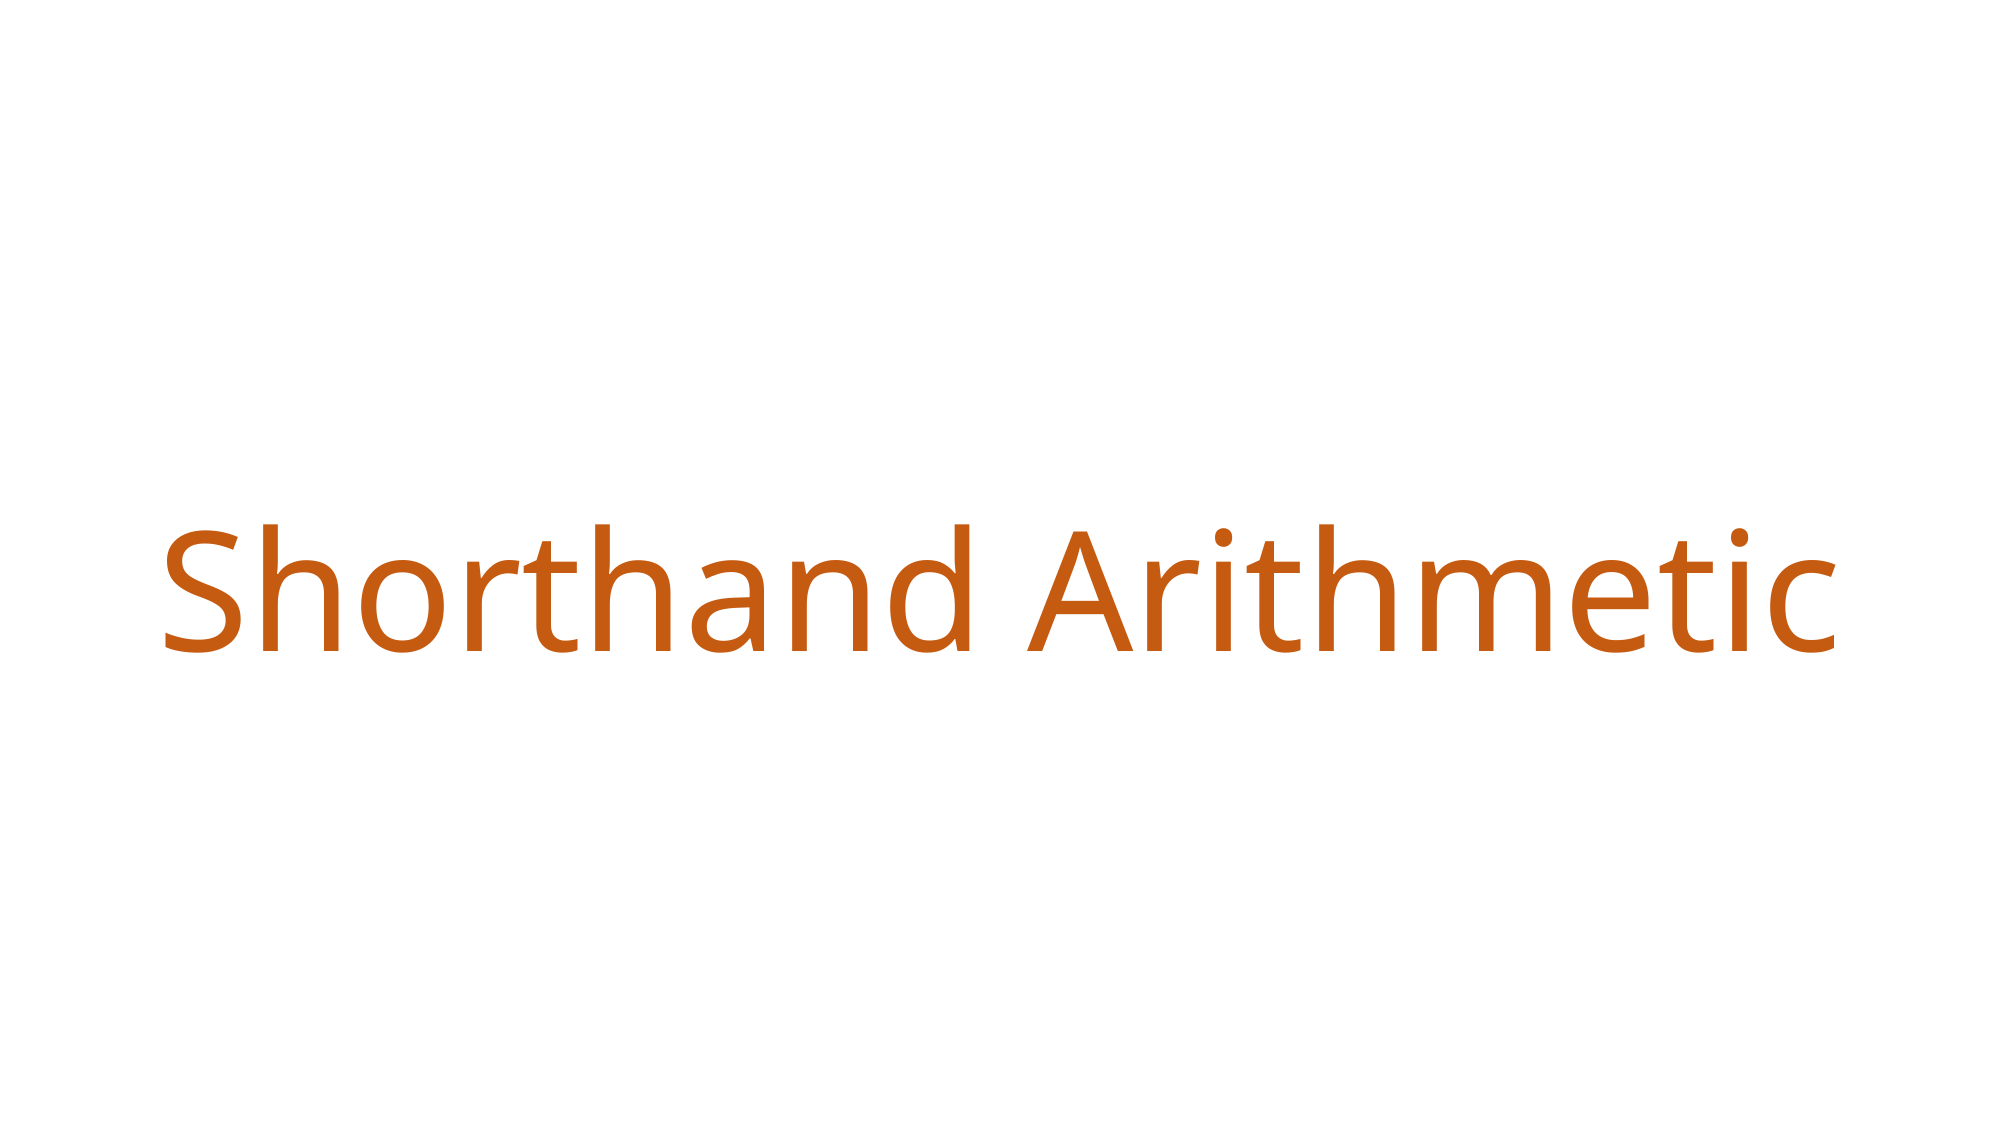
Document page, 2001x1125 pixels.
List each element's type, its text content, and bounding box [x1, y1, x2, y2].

list Shorthand Arithmetic [137, 299, 1863, 1014]
